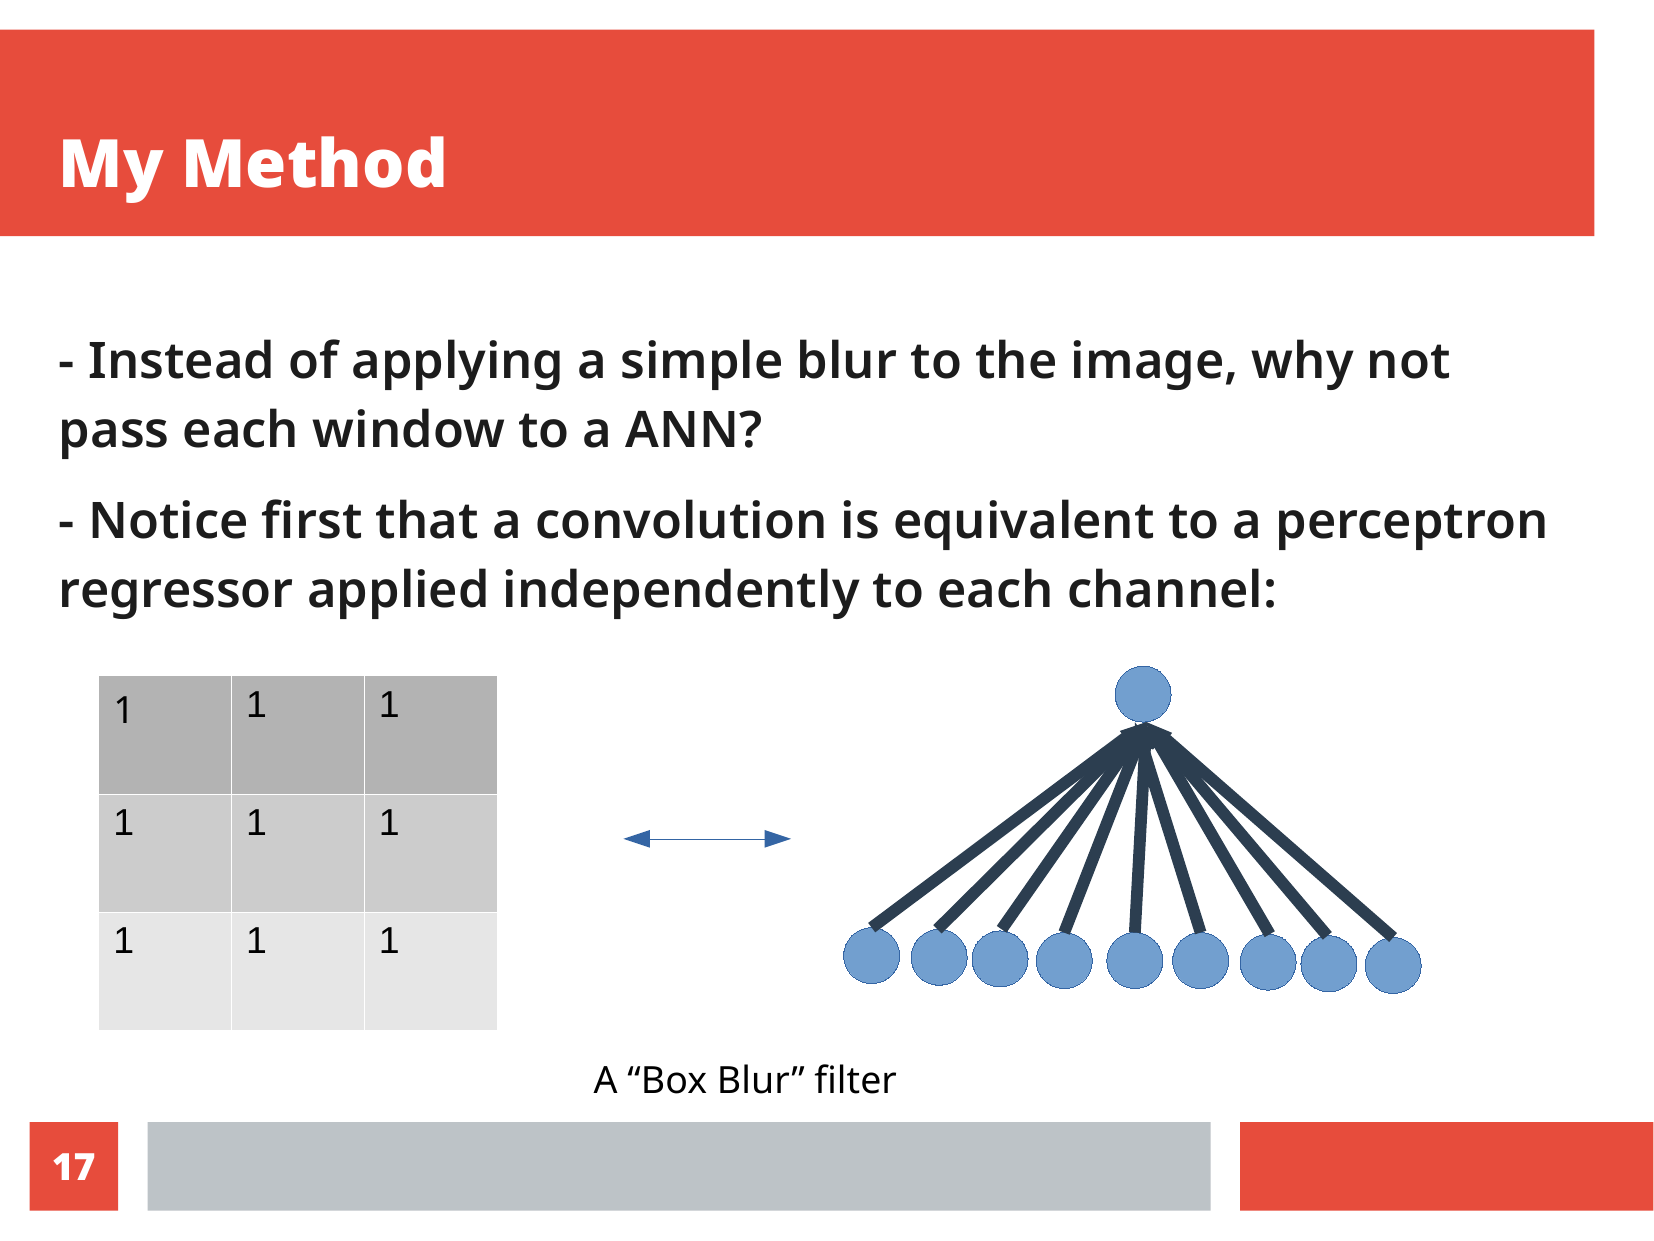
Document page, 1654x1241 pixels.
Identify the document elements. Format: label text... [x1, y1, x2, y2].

table_cell 1 [232, 795, 364, 912]
text_box [1115, 666, 1172, 723]
text_box [1036, 932, 1093, 989]
text_box [972, 930, 1029, 987]
text_box [1106, 933, 1163, 989]
text_box [843, 927, 900, 984]
list - Instead of applying a simple blur to the image, why not pass each window to a ANN? - Notice first that a convolution is equivalent to a perceptron regressor applied independently to each channel: [59, 324, 1565, 629]
table_cell 1 [99, 913, 231, 1030]
text_box [911, 929, 968, 986]
table_cell 1 [365, 913, 497, 1030]
table_header 1 [232, 676, 364, 794]
table_header 1 [99, 676, 231, 794]
text_box A “Box Blur” filter [578, 1046, 943, 1108]
table_cell 1 [232, 913, 364, 1030]
table_cell 1 [365, 795, 497, 912]
text_box [1240, 934, 1297, 991]
text_box [1365, 937, 1422, 994]
title My Method [59, 59, 1595, 207]
text_box [1172, 932, 1229, 989]
table_header 1 [365, 676, 497, 794]
table_cell 1 [99, 795, 231, 912]
text_box [1300, 935, 1357, 992]
